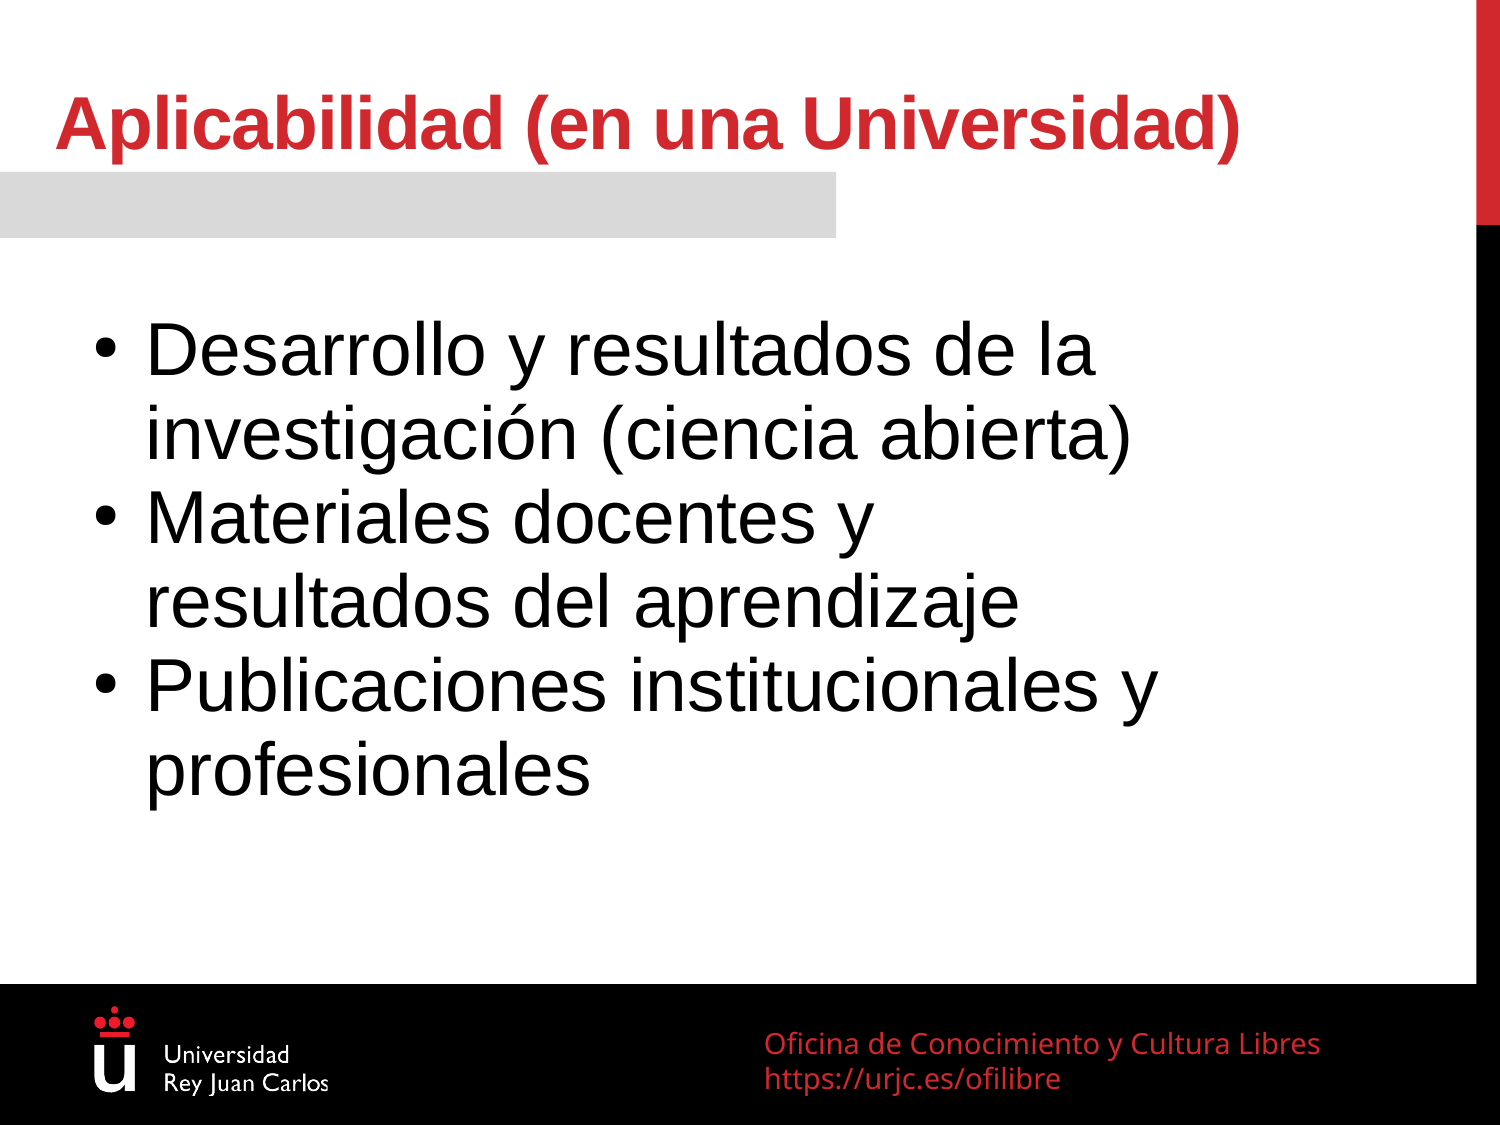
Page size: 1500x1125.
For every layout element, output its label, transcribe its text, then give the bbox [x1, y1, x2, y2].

text_box [0, 171, 837, 238]
title [75, 172, 1026, 250]
text_box Aplicabilidad (en una Universidad) [39, 24, 1366, 172]
text_box Oficina de Conocimiento y Cultura Libres https://urjc.es/ofilibre [748, 1017, 1500, 1125]
picture [94, 1006, 328, 1096]
text_box [0, 984, 1500, 1125]
text_box Desarrollo y resultados de la investigación (ciencia abierta) Materiales docentes y resultados del aprendizaje Publicaciones institucionales y profesionales [60, 299, 1254, 903]
